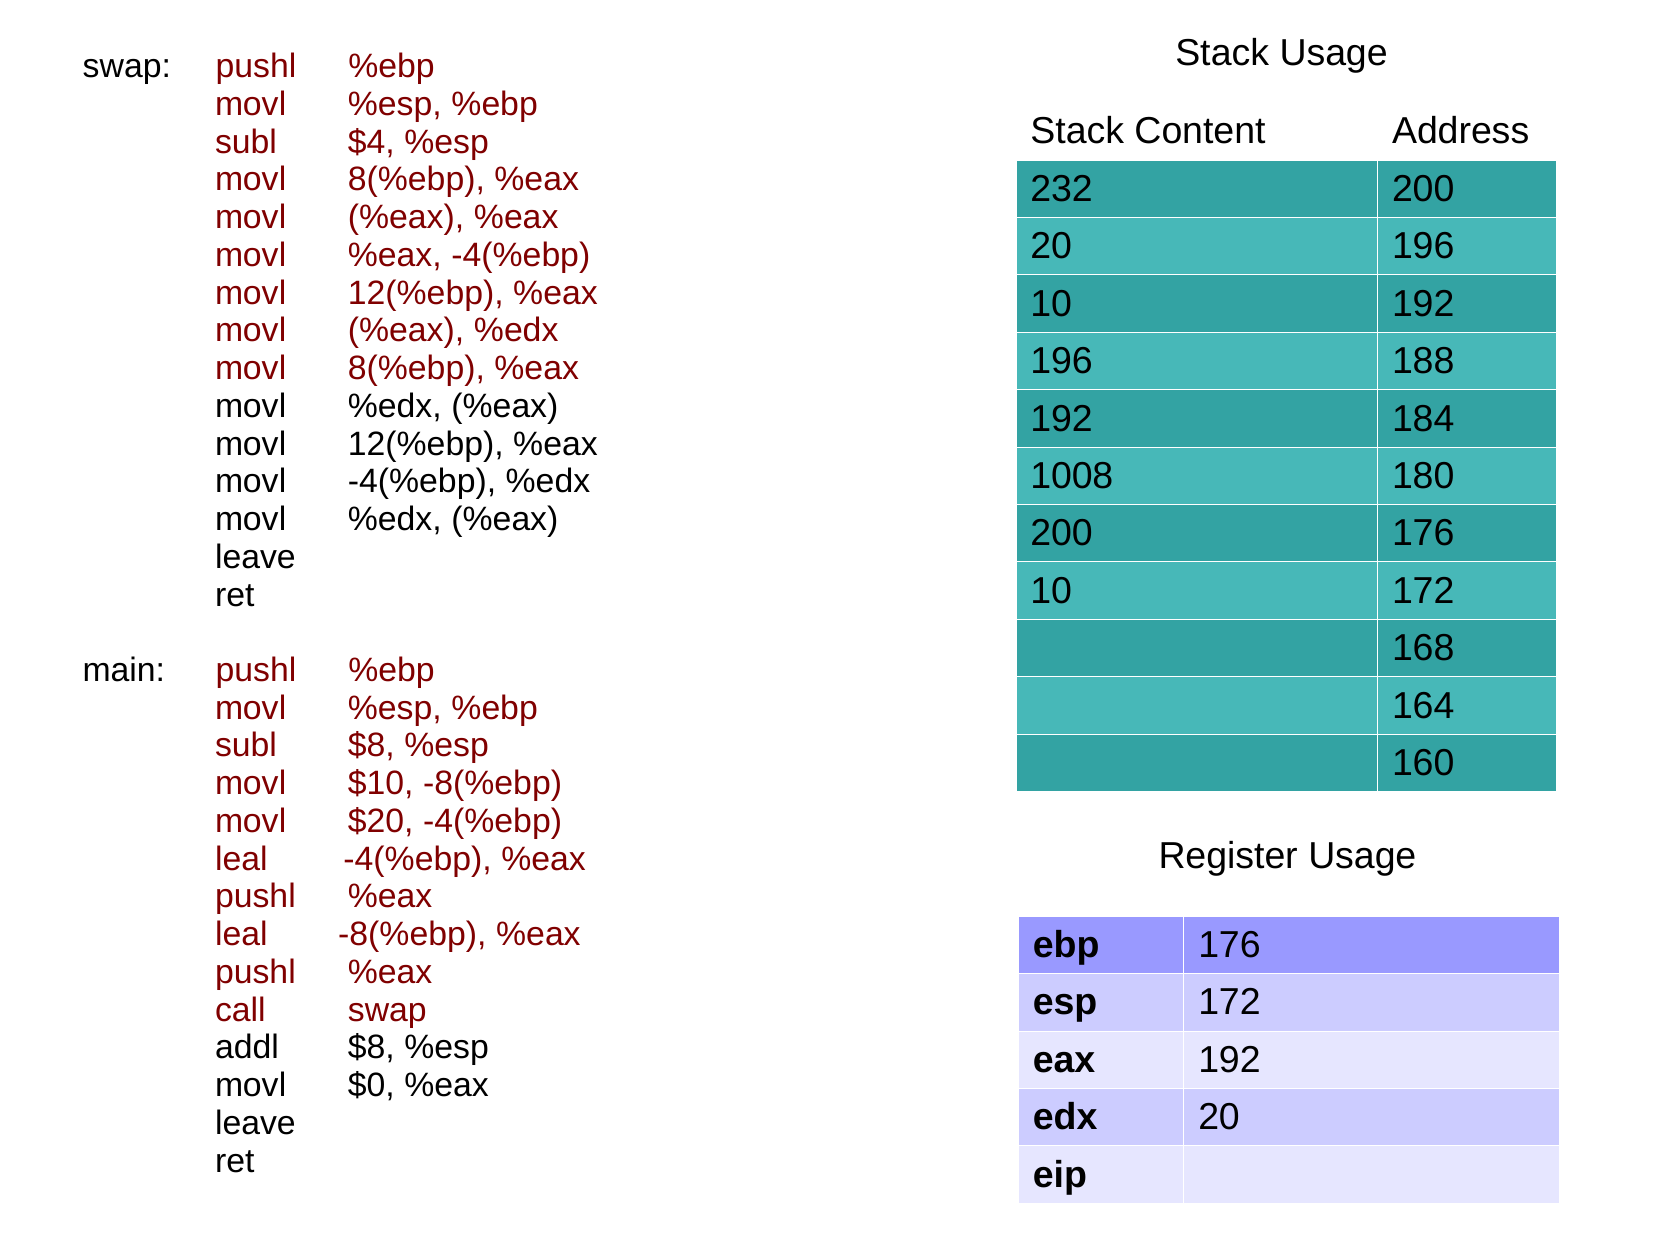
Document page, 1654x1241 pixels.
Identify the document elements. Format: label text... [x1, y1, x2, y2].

table_cell [1017, 620, 1377, 676]
table_cell 200 [1017, 505, 1377, 561]
table_cell eip [1019, 1146, 1183, 1203]
table_header 176 [1184, 917, 1559, 973]
table_cell 176 [1378, 505, 1556, 561]
table_header Address [1378, 103, 1556, 160]
table_cell eax [1019, 1032, 1183, 1088]
text_box Register Usage [1015, 826, 1560, 884]
table_cell 196 [1378, 218, 1556, 274]
table_header Stack Content [1017, 103, 1377, 160]
text_box Stack Usage [1009, 23, 1554, 81]
table_cell edx [1019, 1089, 1183, 1145]
table_cell [1017, 677, 1377, 734]
table_cell 10 [1017, 275, 1377, 332]
table_cell 192 [1378, 275, 1556, 332]
table_cell 184 [1378, 390, 1556, 447]
table_cell [1184, 1146, 1559, 1203]
table_cell 164 [1378, 677, 1556, 734]
table_cell 232 [1017, 161, 1377, 217]
list swap: pushl %ebp movl %esp, %ebp subl $4, %esp movl 8(%ebp), %eax movl (%eax), %eax movl %eax, -4(%ebp) movl 12(%ebp), %eax movl (%eax), %edx movl 8(%ebp), %eax movl %edx, (%eax) movl 12(%ebp), %eax movl -4(%ebp), %edx movl %edx, (%eax) leave ret main: pushl %ebp movl %esp, %ebp subl $8, %esp movl $10, -8(%ebp) movl $20, -4(%ebp) leal -4(%ebp), %eax pushl %eax leal -8(%ebp), %eax pushl %eax call swap addl $8, %esp movl $0, %eax leave ret [82, 47, 969, 1182]
table_cell 10 [1017, 562, 1377, 619]
table_cell 160 [1378, 735, 1556, 791]
table_cell 200 [1378, 161, 1556, 217]
table_cell 188 [1378, 333, 1556, 389]
table_cell 172 [1378, 562, 1556, 619]
table_cell 192 [1017, 390, 1377, 447]
table_cell [1017, 735, 1377, 791]
table_cell 20 [1184, 1089, 1559, 1145]
table_cell 168 [1378, 620, 1556, 676]
table_header ebp [1019, 917, 1183, 973]
table_cell 196 [1017, 333, 1377, 389]
table_cell 180 [1378, 448, 1556, 504]
table_cell 172 [1184, 974, 1559, 1031]
table_cell 192 [1184, 1032, 1559, 1088]
table_cell 20 [1017, 218, 1377, 274]
table_cell esp [1019, 974, 1183, 1031]
table_cell 1008 [1017, 448, 1377, 504]
